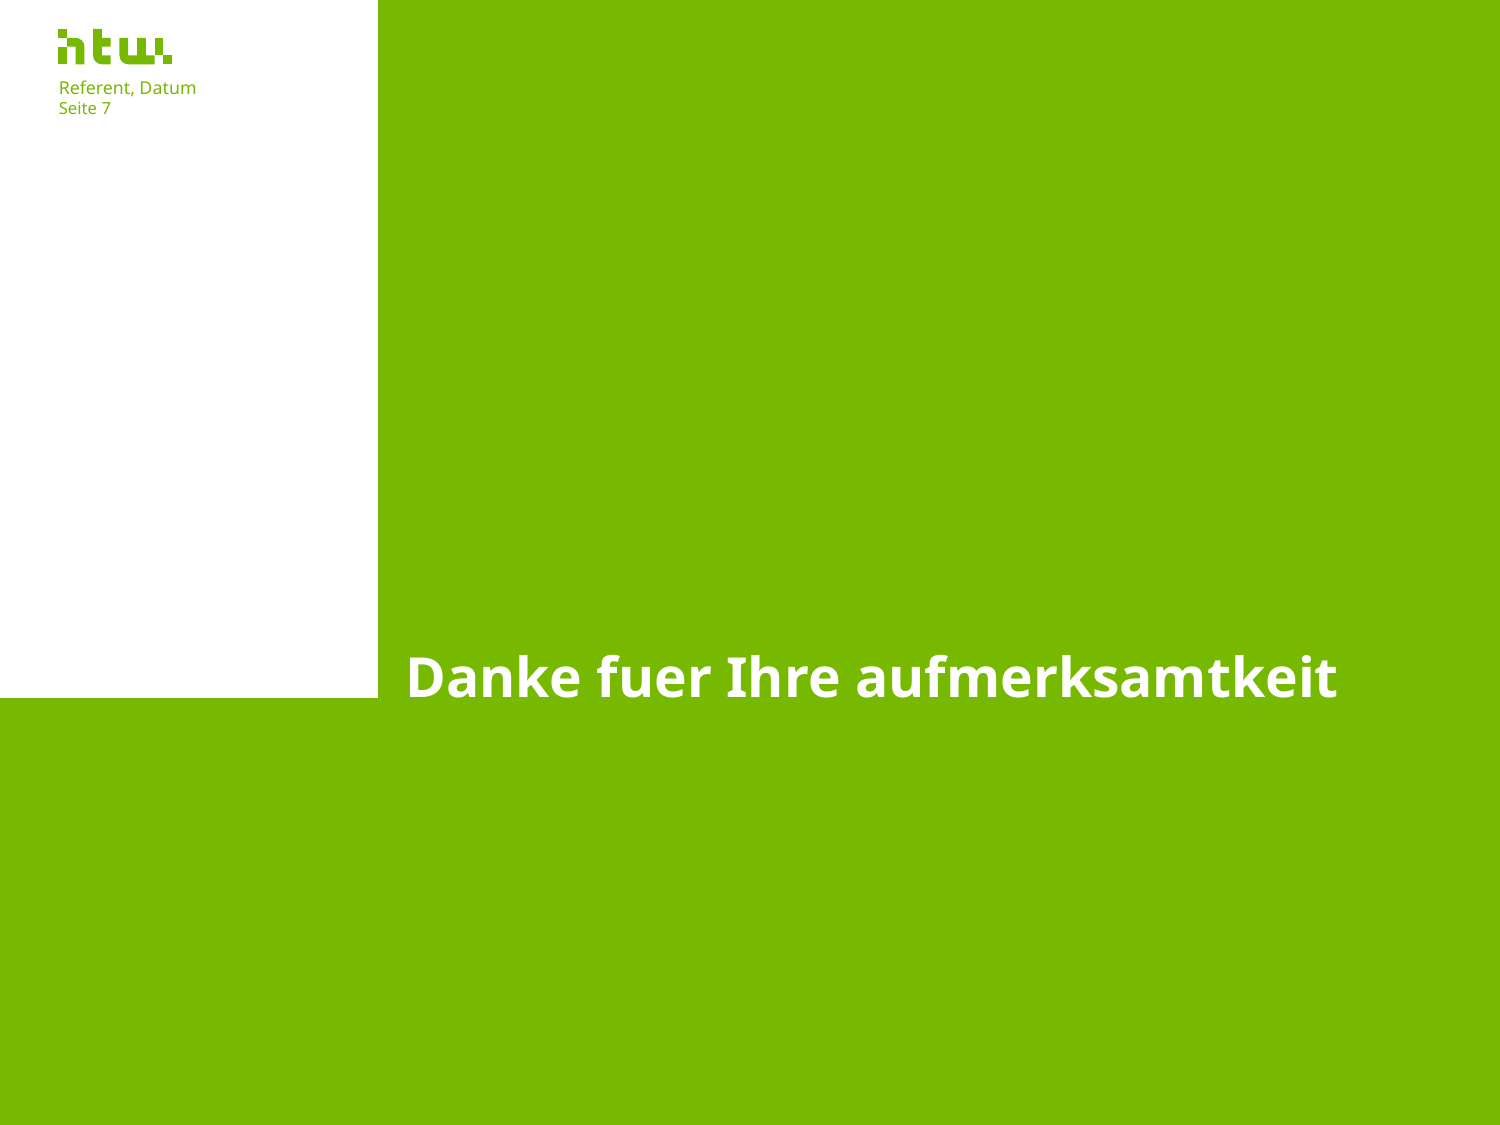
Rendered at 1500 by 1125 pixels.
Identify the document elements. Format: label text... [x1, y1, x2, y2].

title Danke fuer Ihre aufmerksamtkeit [405, 385, 1465, 709]
text_box Referent, Datum [58, 76, 367, 102]
